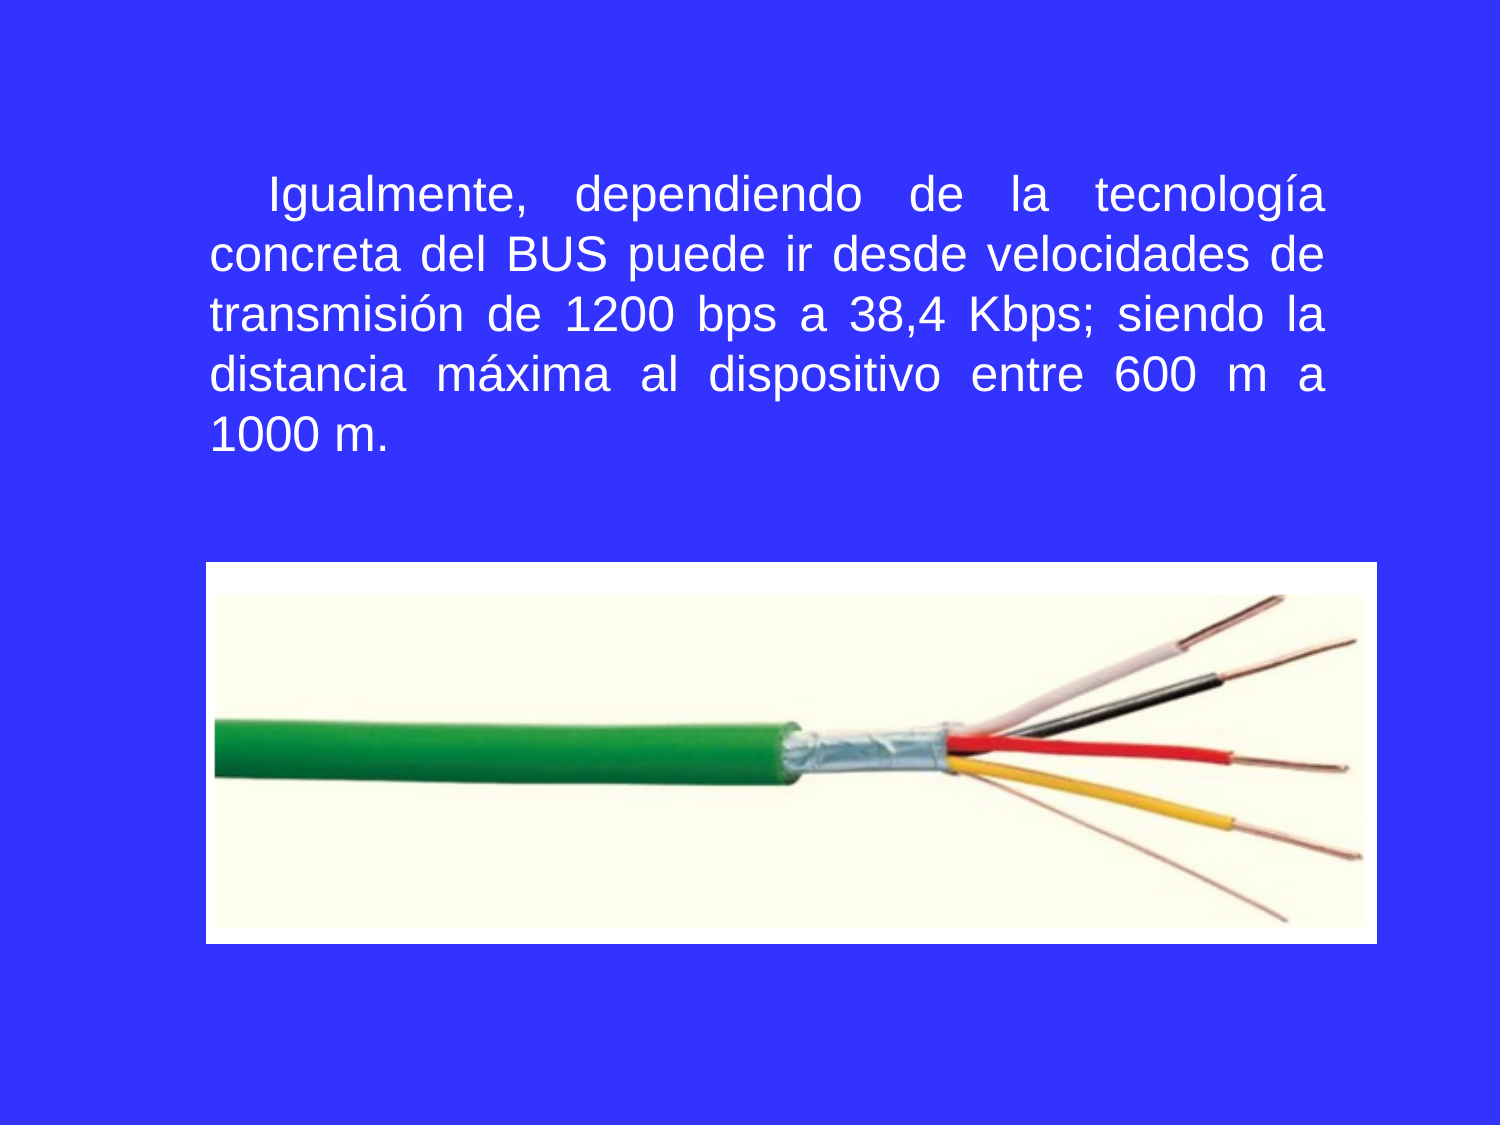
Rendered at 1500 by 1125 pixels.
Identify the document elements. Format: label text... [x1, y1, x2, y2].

text_box Igualmente, dependiendo de la tecnología concreta del BUS puede ir desde velocidades de transmisión de 1200 bps a 38,4 Kbps; siendo la distancia máxima al dispositivo entre 600 m a 1000 m. [194, 153, 1341, 561]
picture [206, 562, 1377, 944]
